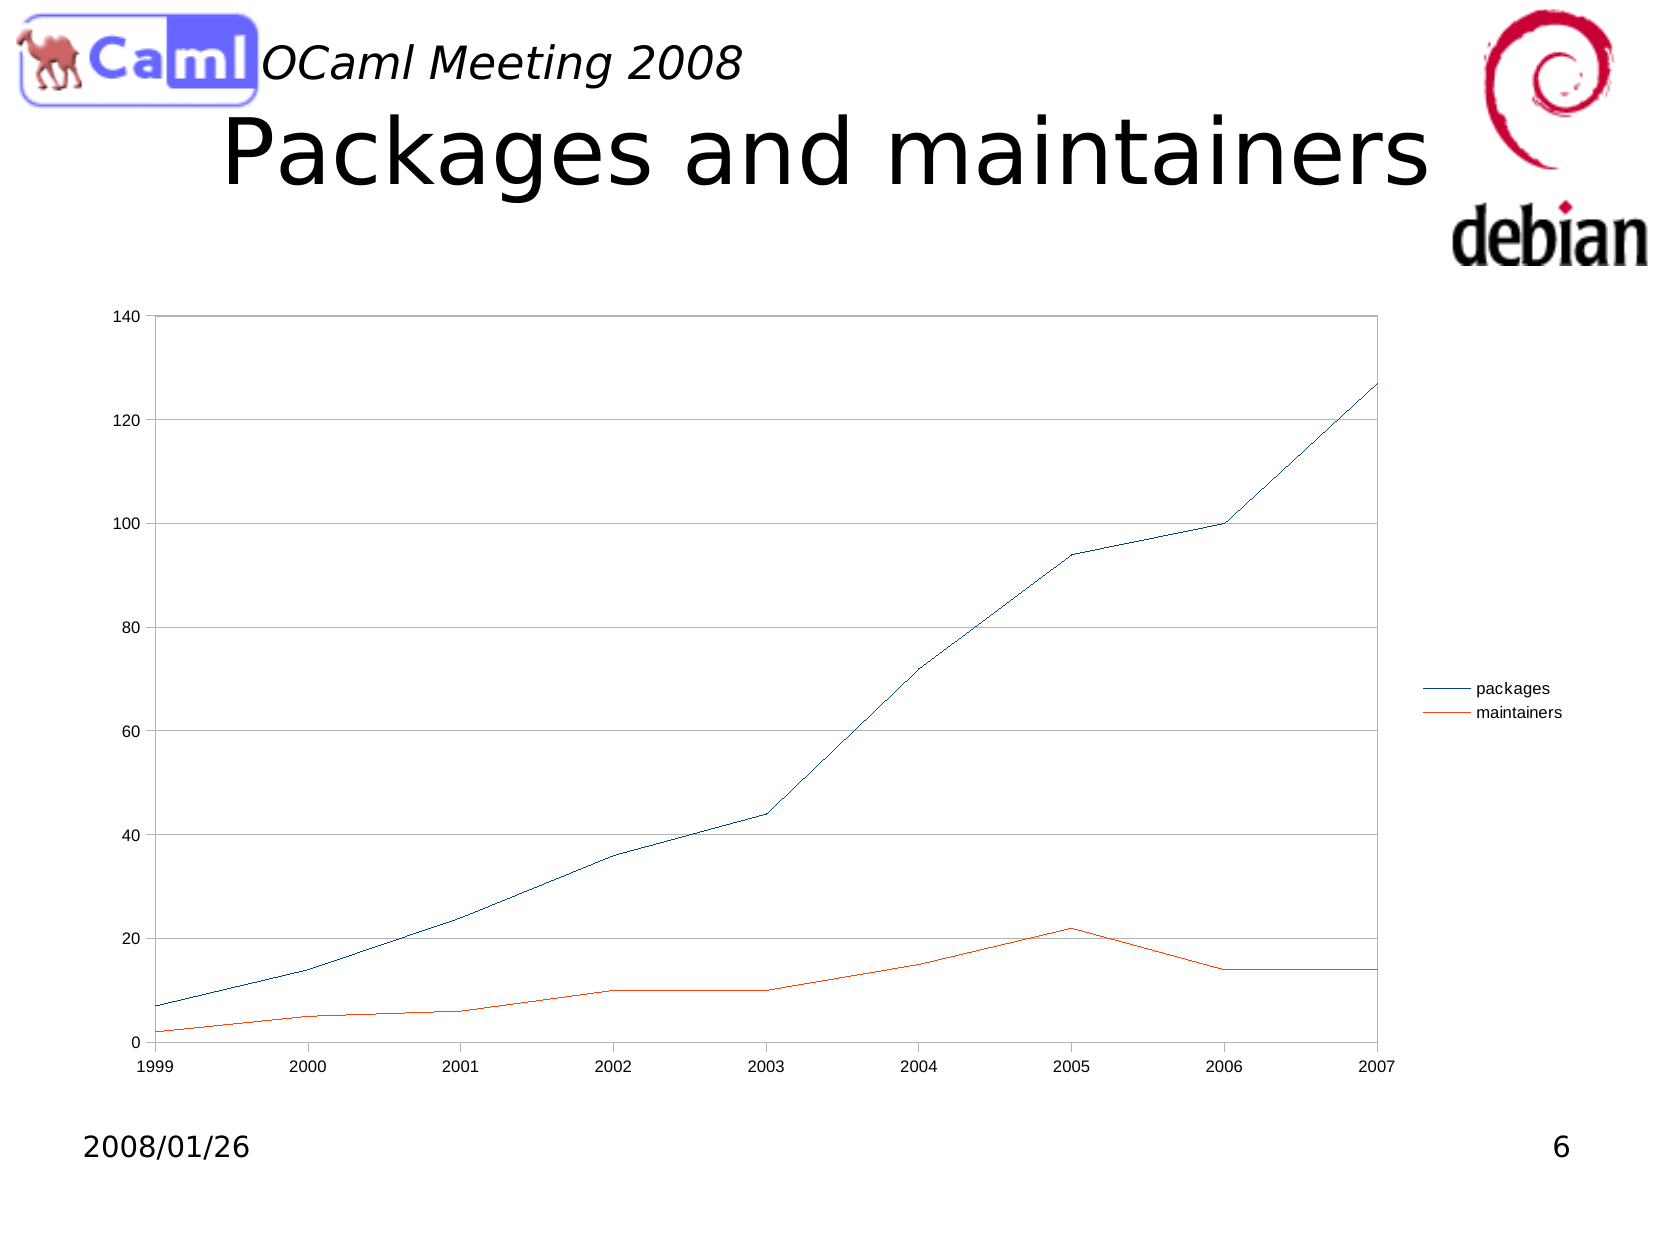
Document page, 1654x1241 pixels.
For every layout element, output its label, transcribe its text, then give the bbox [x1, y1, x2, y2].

title Packages and maintainers [82, 49, 1571, 257]
picture [1445, 9, 1654, 266]
picture [13, 3, 266, 119]
chart [82, 290, 1571, 1109]
